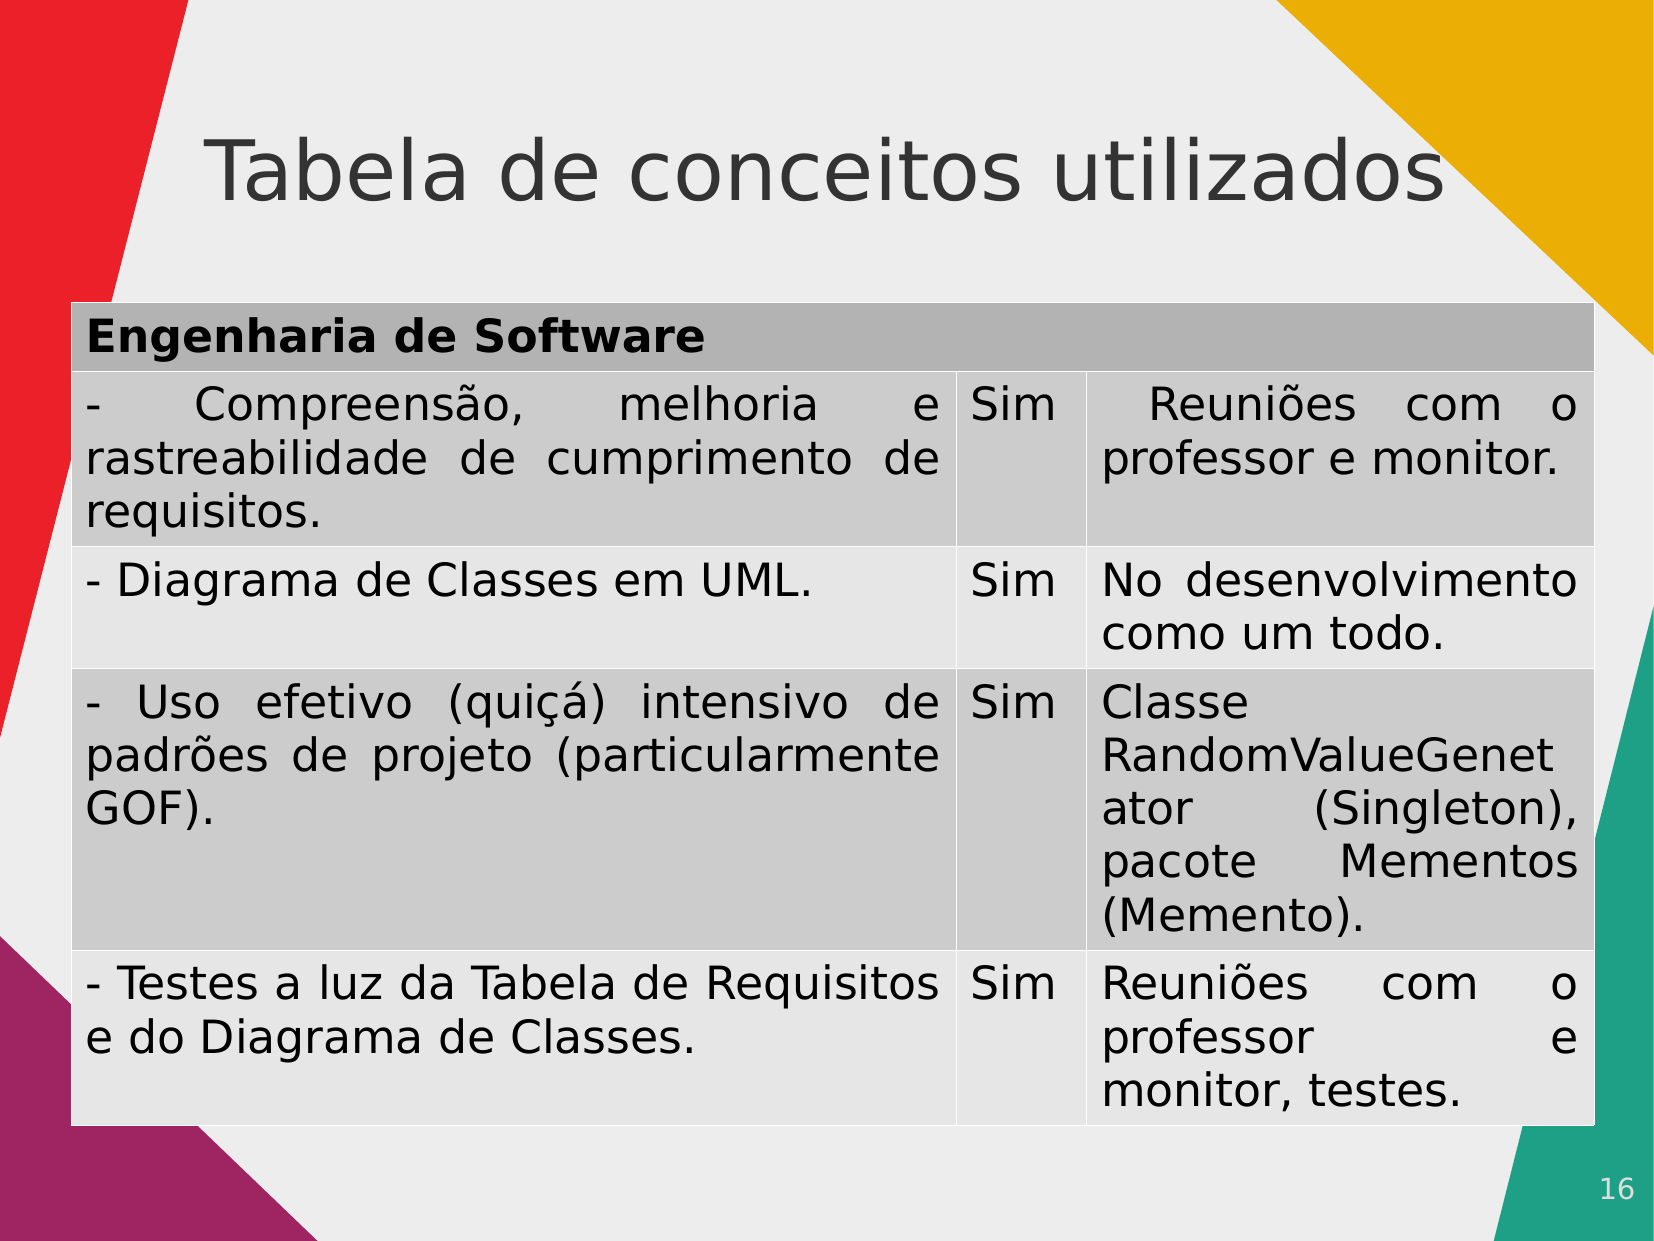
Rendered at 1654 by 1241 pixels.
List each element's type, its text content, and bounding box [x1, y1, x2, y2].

title Tabela de conceitos utilizados [114, 73, 1539, 271]
table_cell - Testes a luz da Tabela de Requisitos e do Diagrama de Classes. [72, 951, 956, 1125]
table_cell No desenvolvimento como um todo. [1087, 547, 1594, 668]
table_cell Sim [957, 547, 1086, 668]
table_cell Sim [957, 372, 1086, 546]
table_cell Sim [957, 669, 1086, 950]
table_cell Sim [957, 951, 1086, 1125]
table_cell - Compreensão, melhoria e rastreabilidade de cumprimento de requisitos. [72, 372, 956, 546]
table_cell Classe RandomValueGenetator (Singleton), pacote Mementos (Memento). [1087, 669, 1594, 950]
table_cell - Uso efetivo (quiçá) intensivo de padrões de projeto (particularmente GOF). [72, 669, 956, 950]
table_cell Reuniões com o professor e monitor. [1087, 372, 1594, 546]
table_cell - Diagrama de Classes em UML. [72, 547, 956, 668]
table_cell Reuniões com o professor e monitor, testes. [1087, 951, 1594, 1125]
table_header Engenharia de Software [72, 303, 1594, 371]
